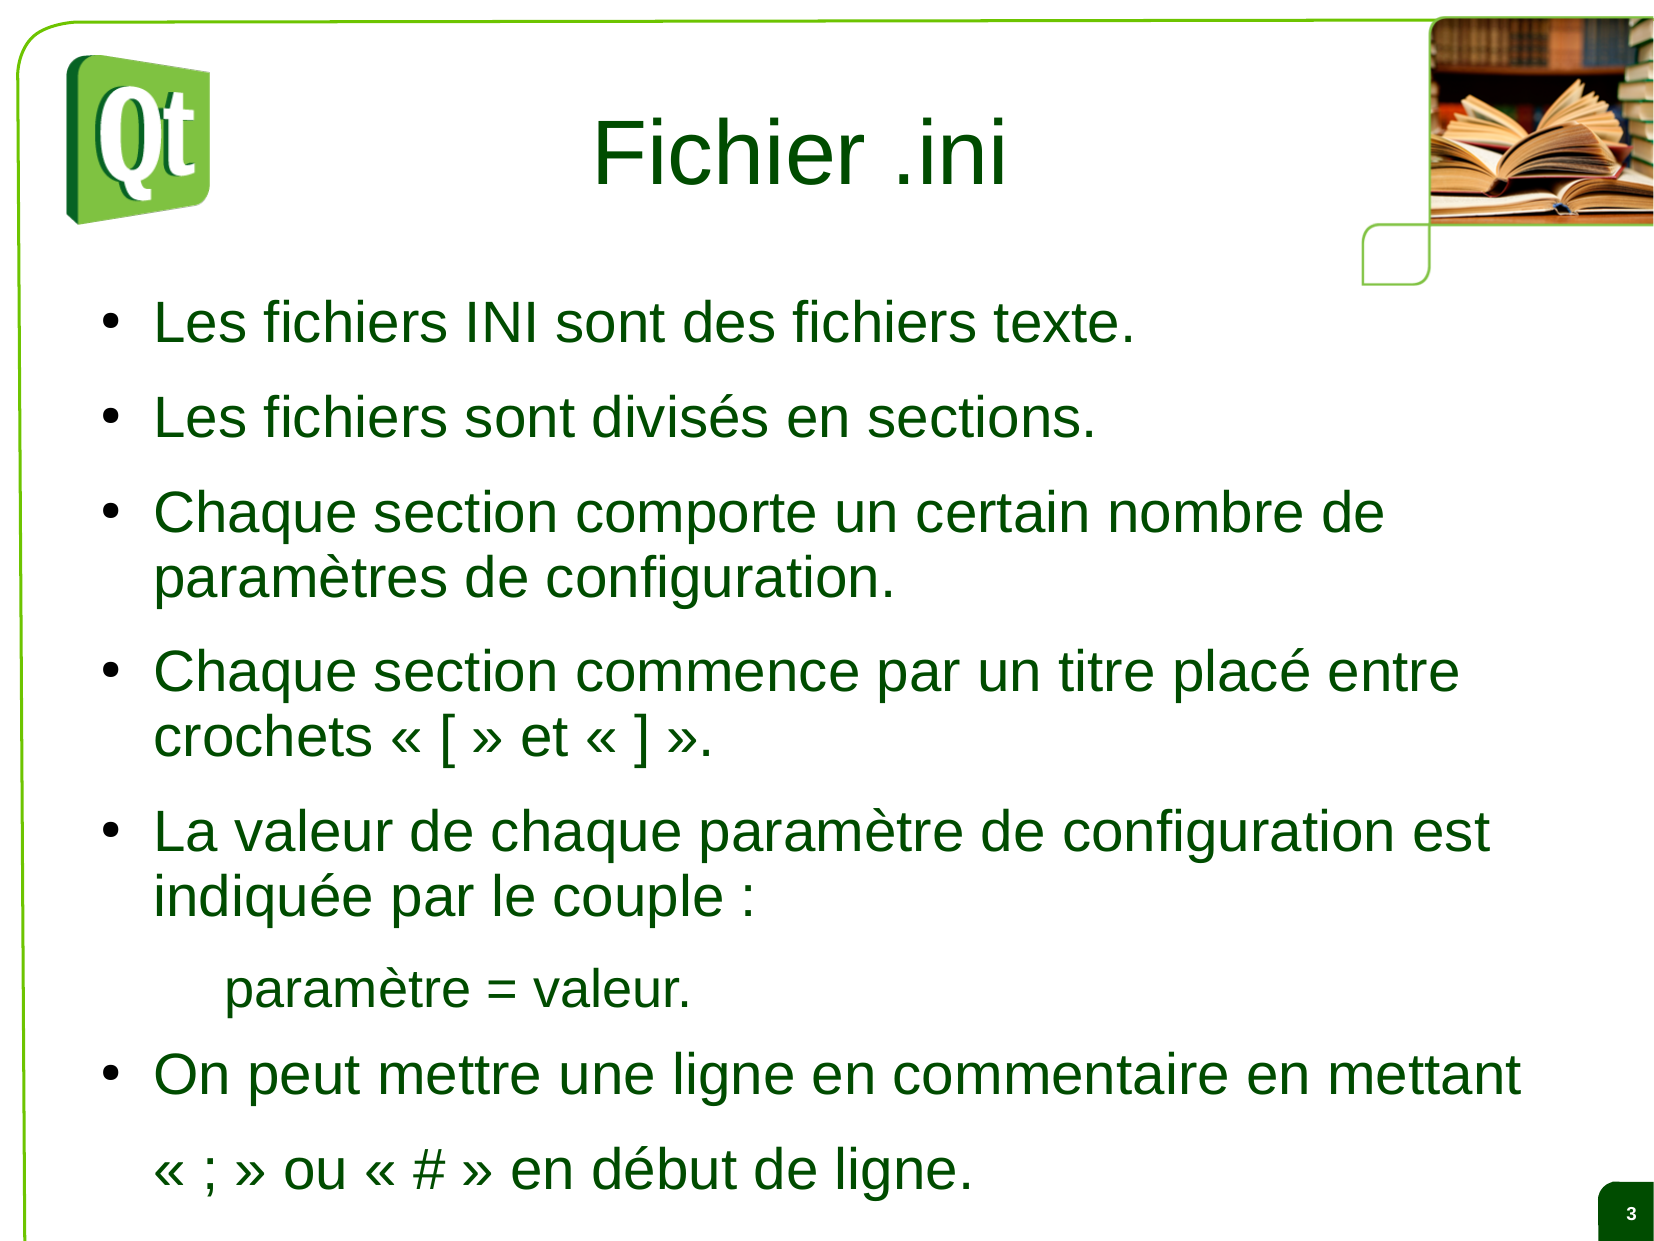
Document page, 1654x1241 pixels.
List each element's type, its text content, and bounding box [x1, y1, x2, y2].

title Fichier .ini [263, 49, 1338, 257]
list Les fichiers INI sont des fichiers texte. Les fichiers sont divisés en sections. Chaque section comporte un certain nombre de paramètres de configuration. Chaque section commence par un titre placé entre crochets « [ » et « ] ». La valeur de chaque paramètre de configuration est indiquée par le couple : paramètre = valeur. On peut mettre une ligne en commentaire en mettant « ; » ou « # » en début de ligne. [82, 290, 1571, 1202]
picture [66, 55, 210, 225]
picture [1338, 5, 1654, 306]
